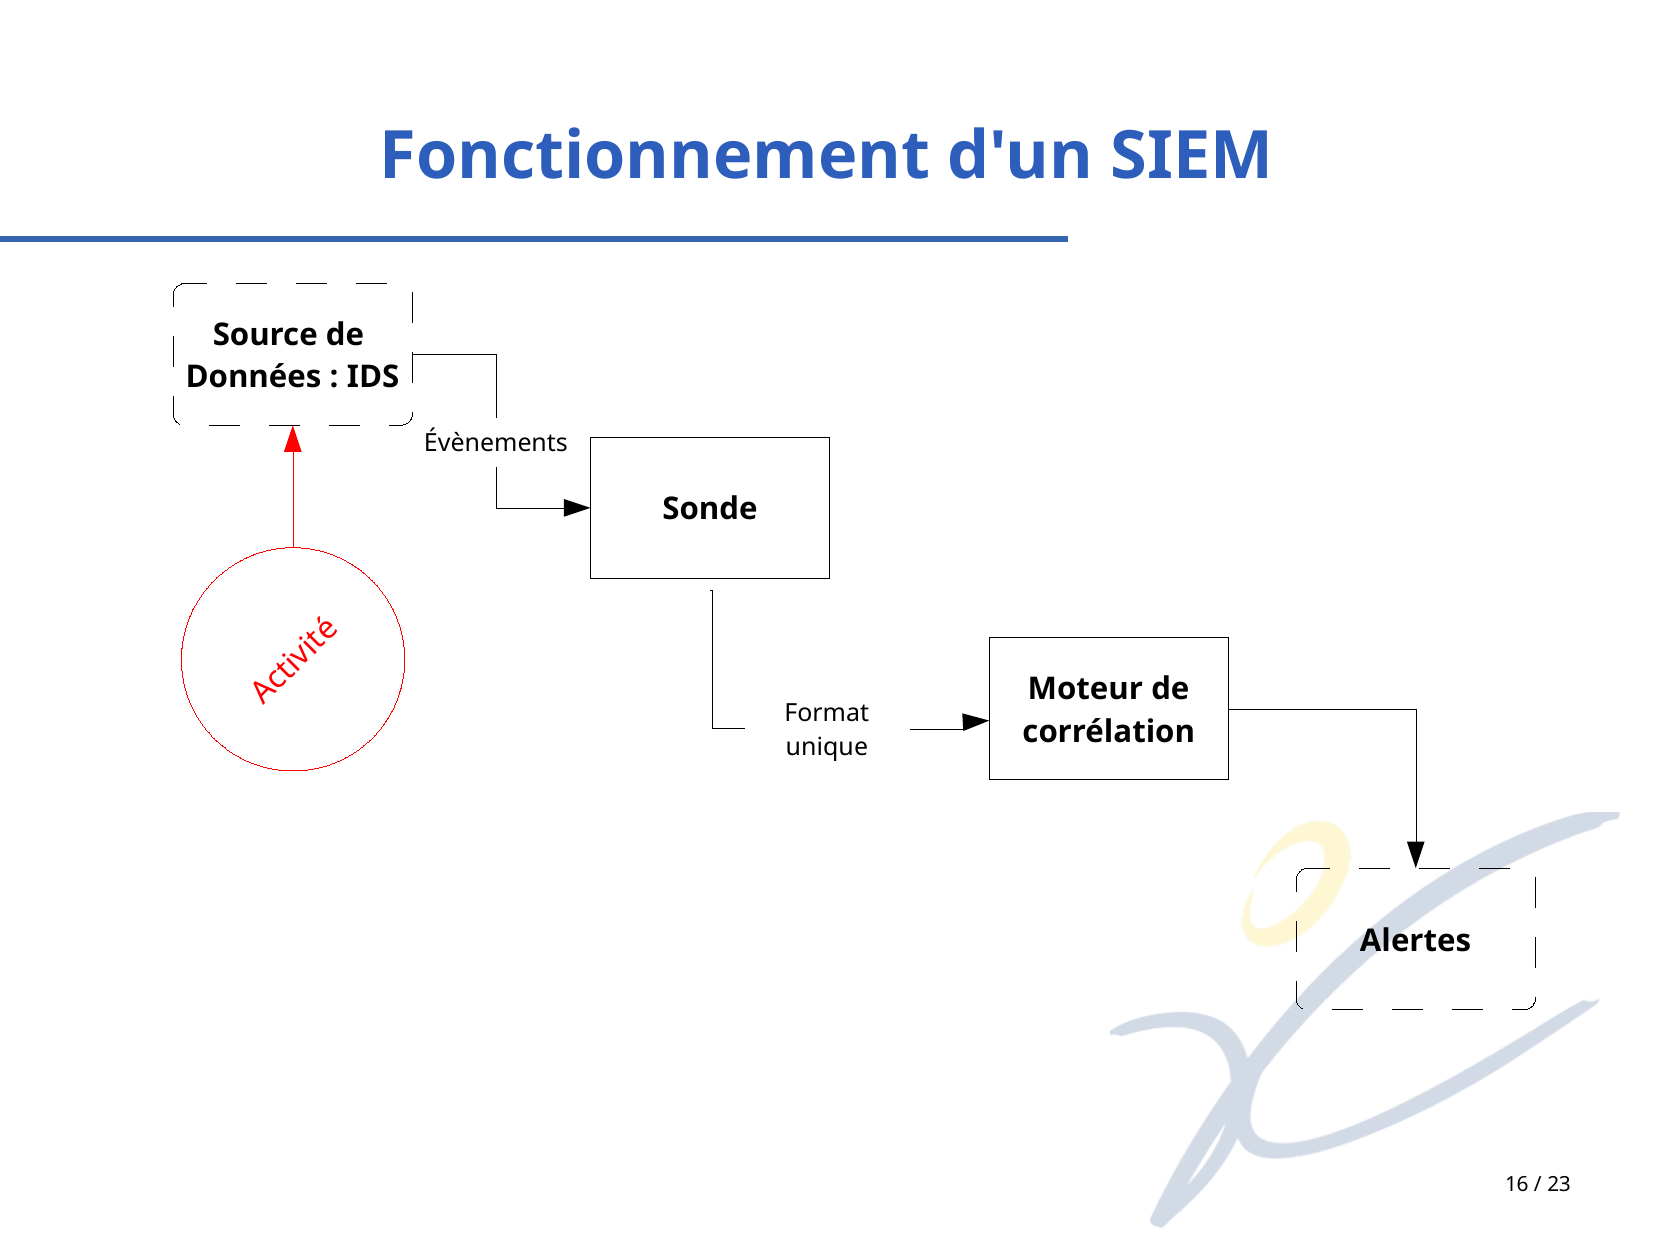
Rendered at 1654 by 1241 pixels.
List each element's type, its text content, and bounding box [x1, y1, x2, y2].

picture [1548, 1176, 1558, 1191]
text_box Alertes [1296, 868, 1536, 1010]
text_box Sonde [590, 437, 830, 579]
text_box Source de Données : IDS [173, 283, 413, 426]
picture [1507, 1176, 1512, 1191]
text_box Moteur de corrélation [989, 637, 1229, 780]
picture [1533, 1176, 1540, 1191]
title Fonctionnement d'un SIEM [82, 49, 1571, 257]
text_box Évènements [401, 417, 591, 461]
picture [1559, 1176, 1569, 1191]
picture [1517, 1176, 1527, 1191]
text_box Activité [181, 547, 405, 771]
text_box Format unique [744, 687, 910, 759]
